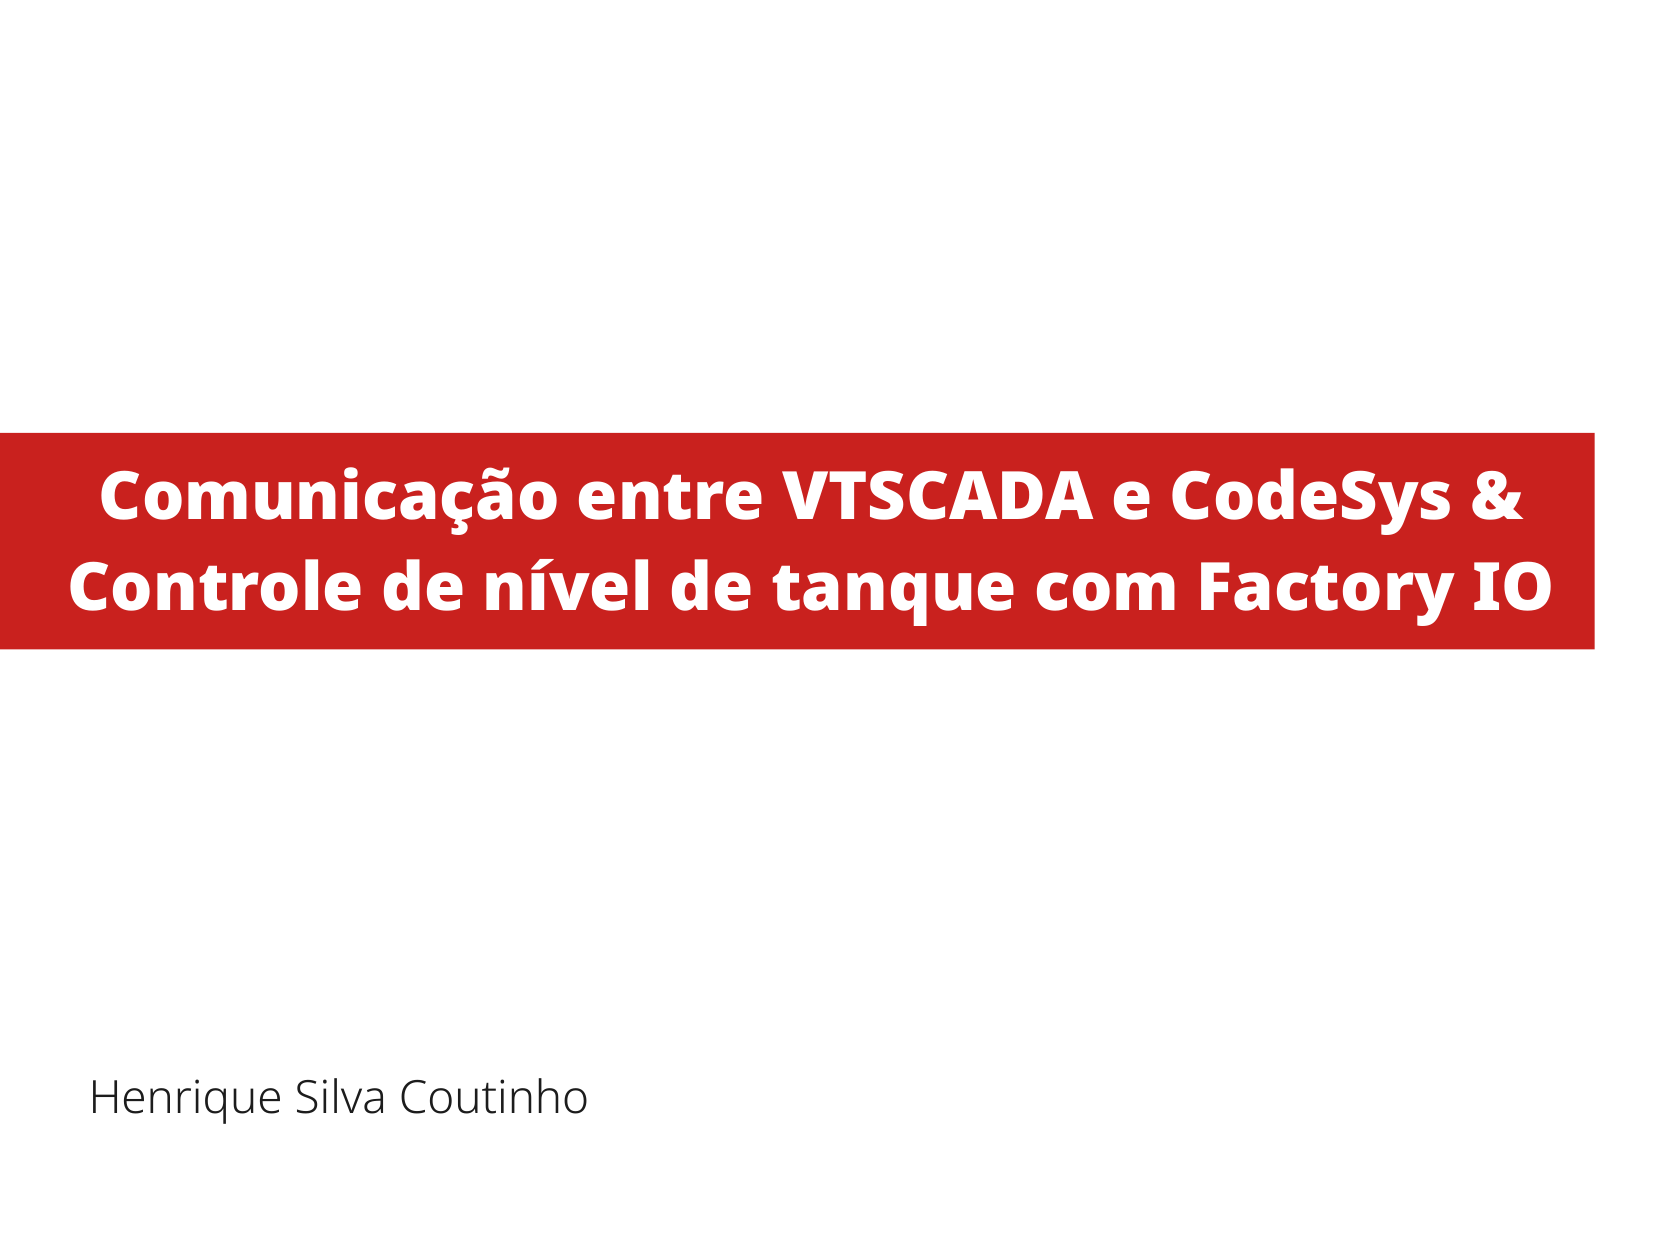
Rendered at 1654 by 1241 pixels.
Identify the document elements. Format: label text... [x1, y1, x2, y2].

subtitle Henrique Silva Coutinho [88, 688, 1565, 1103]
title Comunicação entre VTSCADA e CodeSys & Controle de nível de tanque com Factory IO [58, 472, 1565, 630]
